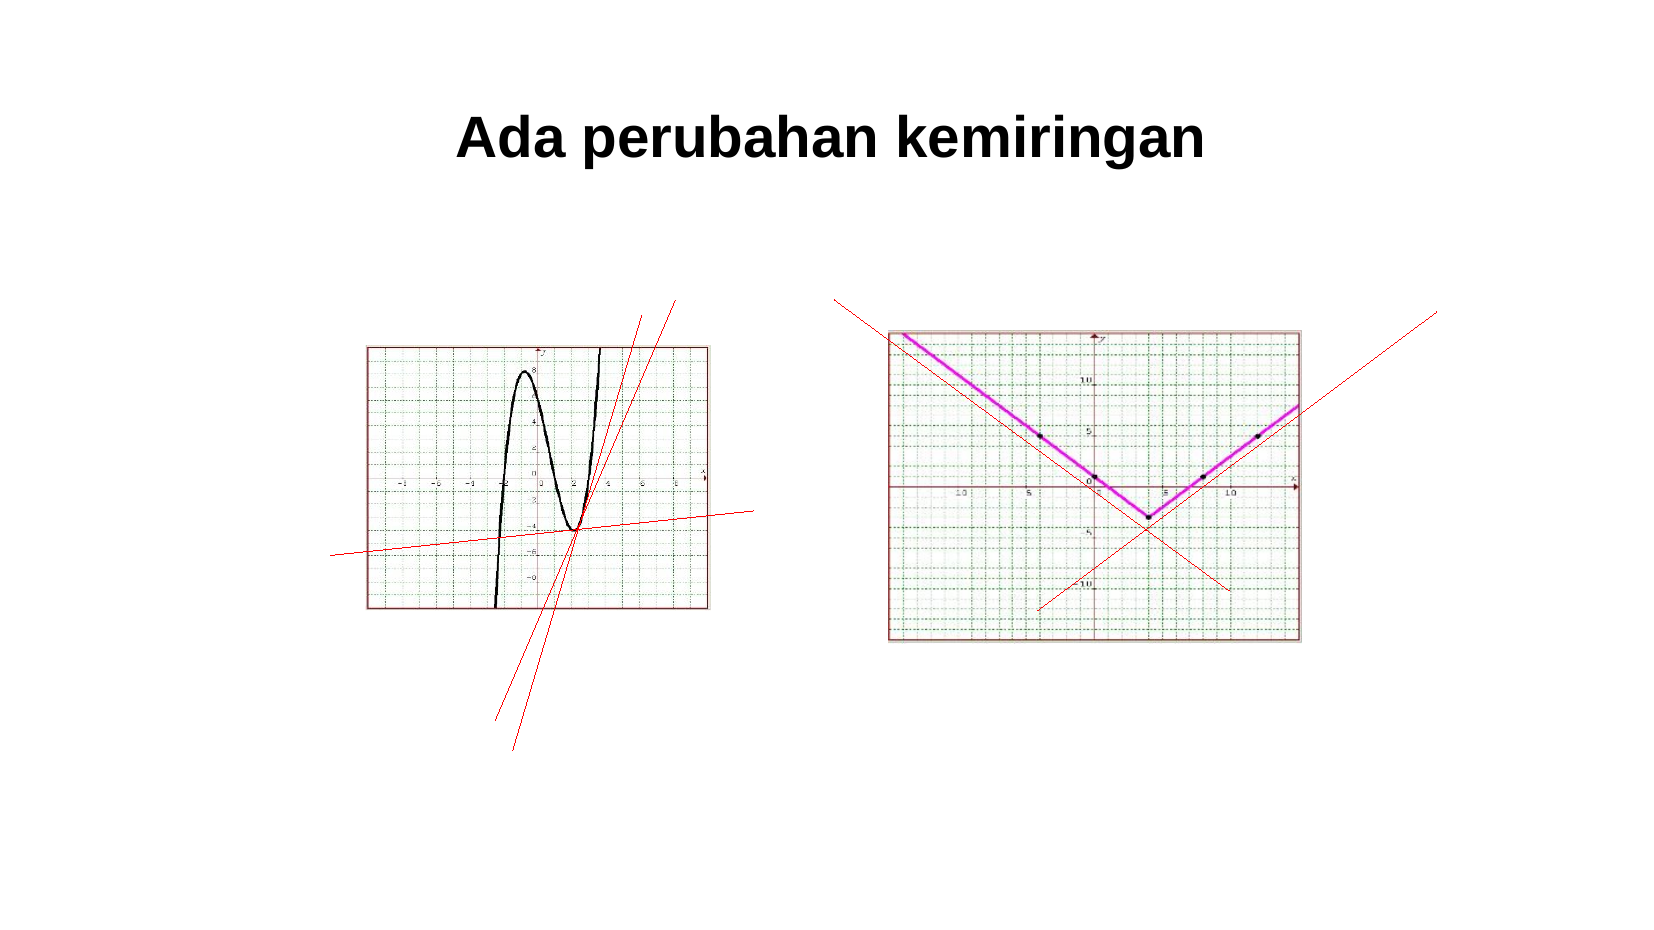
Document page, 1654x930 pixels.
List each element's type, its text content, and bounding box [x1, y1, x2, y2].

picture [365, 345, 711, 611]
title Ada perubahan kemiringan [87, 59, 1576, 216]
picture [888, 330, 1302, 644]
